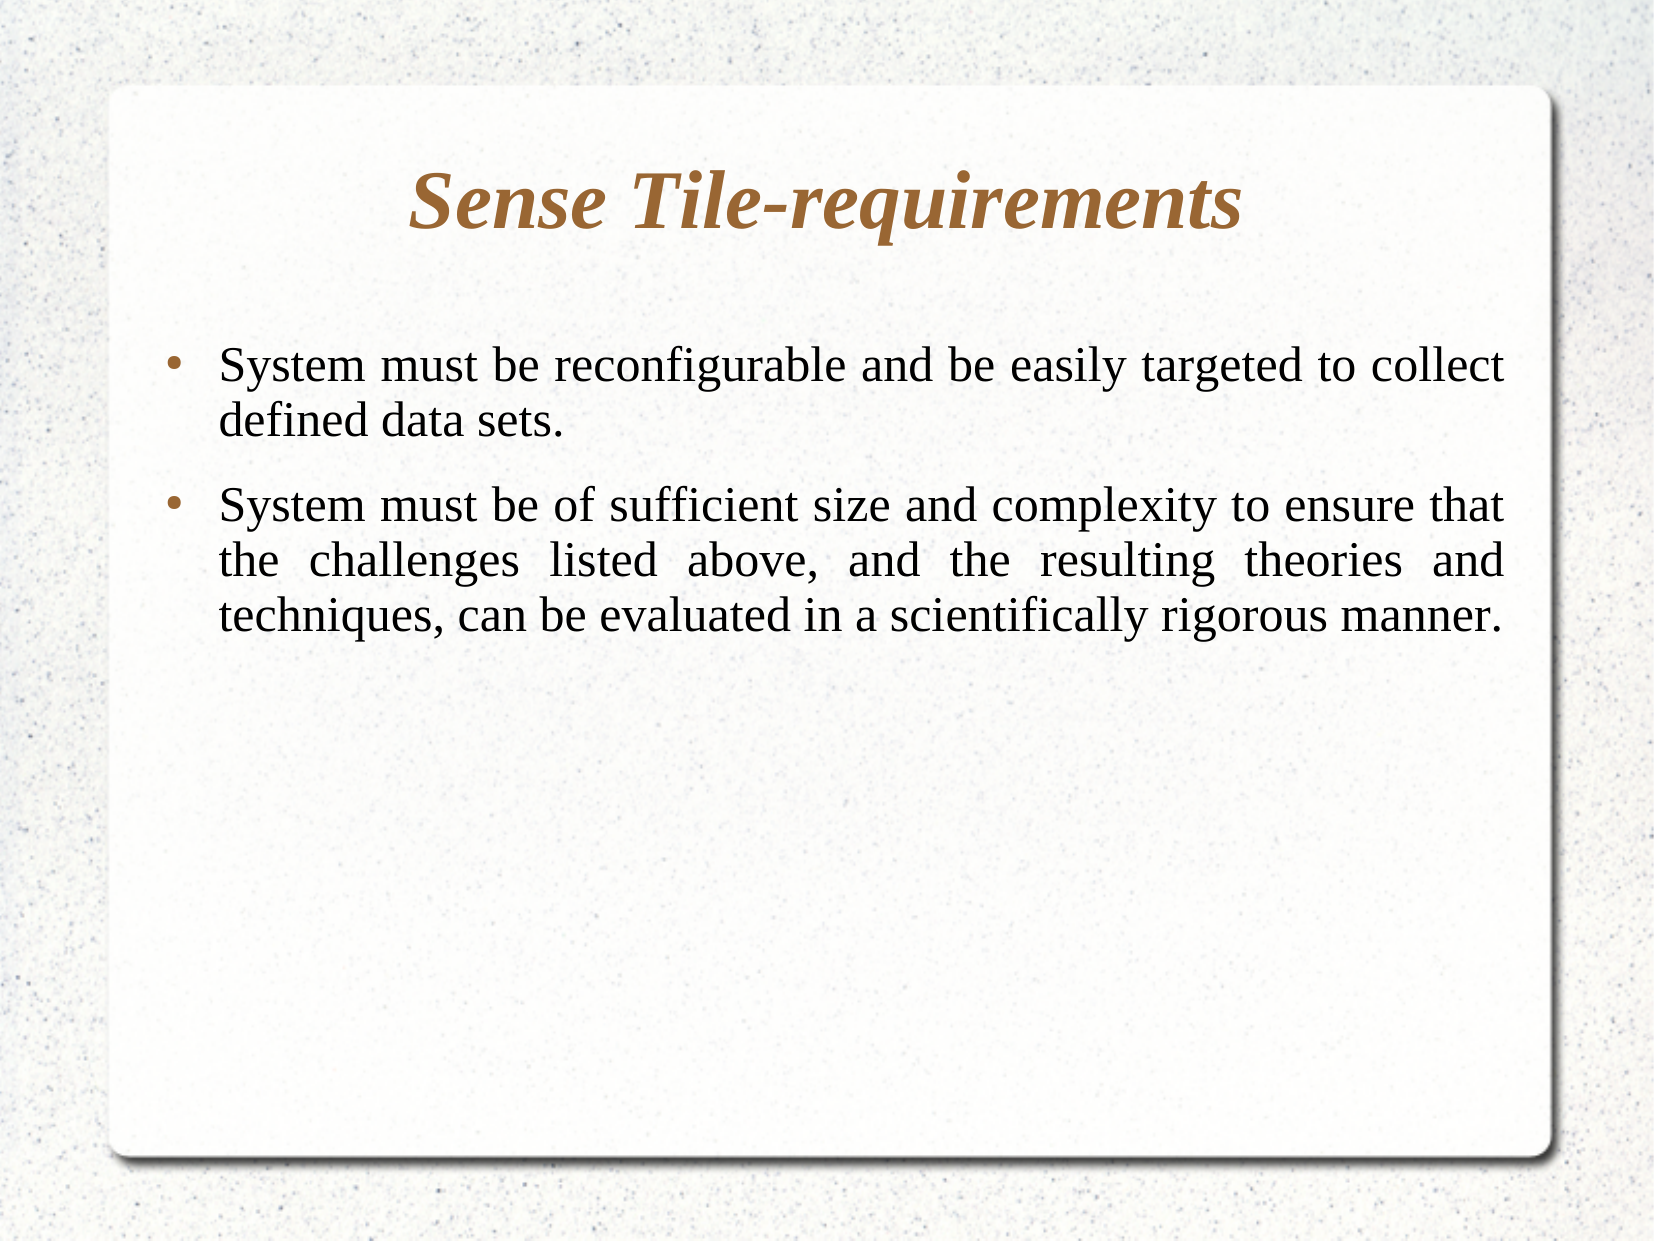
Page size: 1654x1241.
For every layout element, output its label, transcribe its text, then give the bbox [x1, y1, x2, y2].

title Sense Tile-requirements [118, 104, 1536, 297]
picture [0, 0, 1654, 1241]
list System must be reconfigurable and be easily targeted to collect defined data sets. System must be of sufficient size and complexity to ensure that the challenges listed above, and the resulting theories and techniques, can be evaluated in a scientifically rigorous manner. [147, 336, 1506, 1141]
